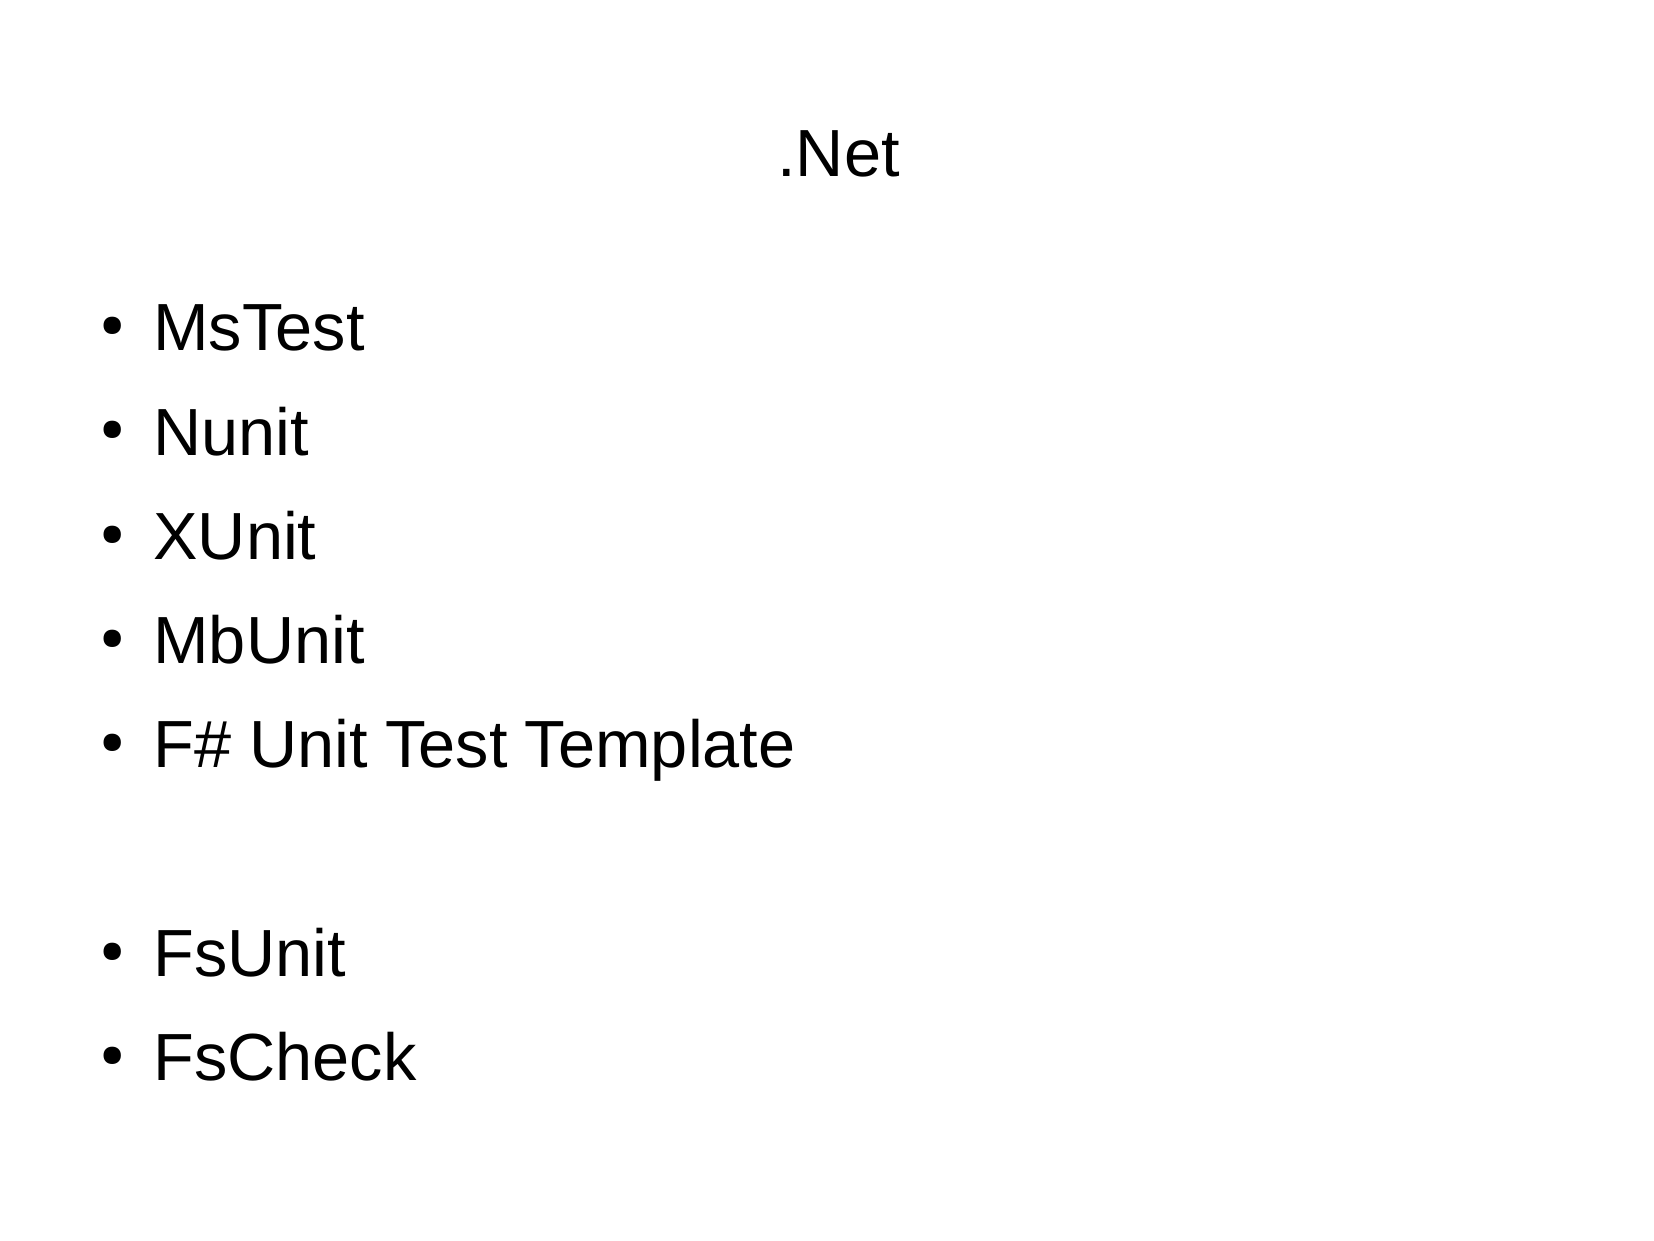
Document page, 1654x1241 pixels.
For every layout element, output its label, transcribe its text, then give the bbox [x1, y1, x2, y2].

title .Net [82, 49, 1571, 257]
list MsTest Nunit XUnit MbUnit F# Unit Test Template FsUnit FsCheck [82, 290, 1571, 1109]
